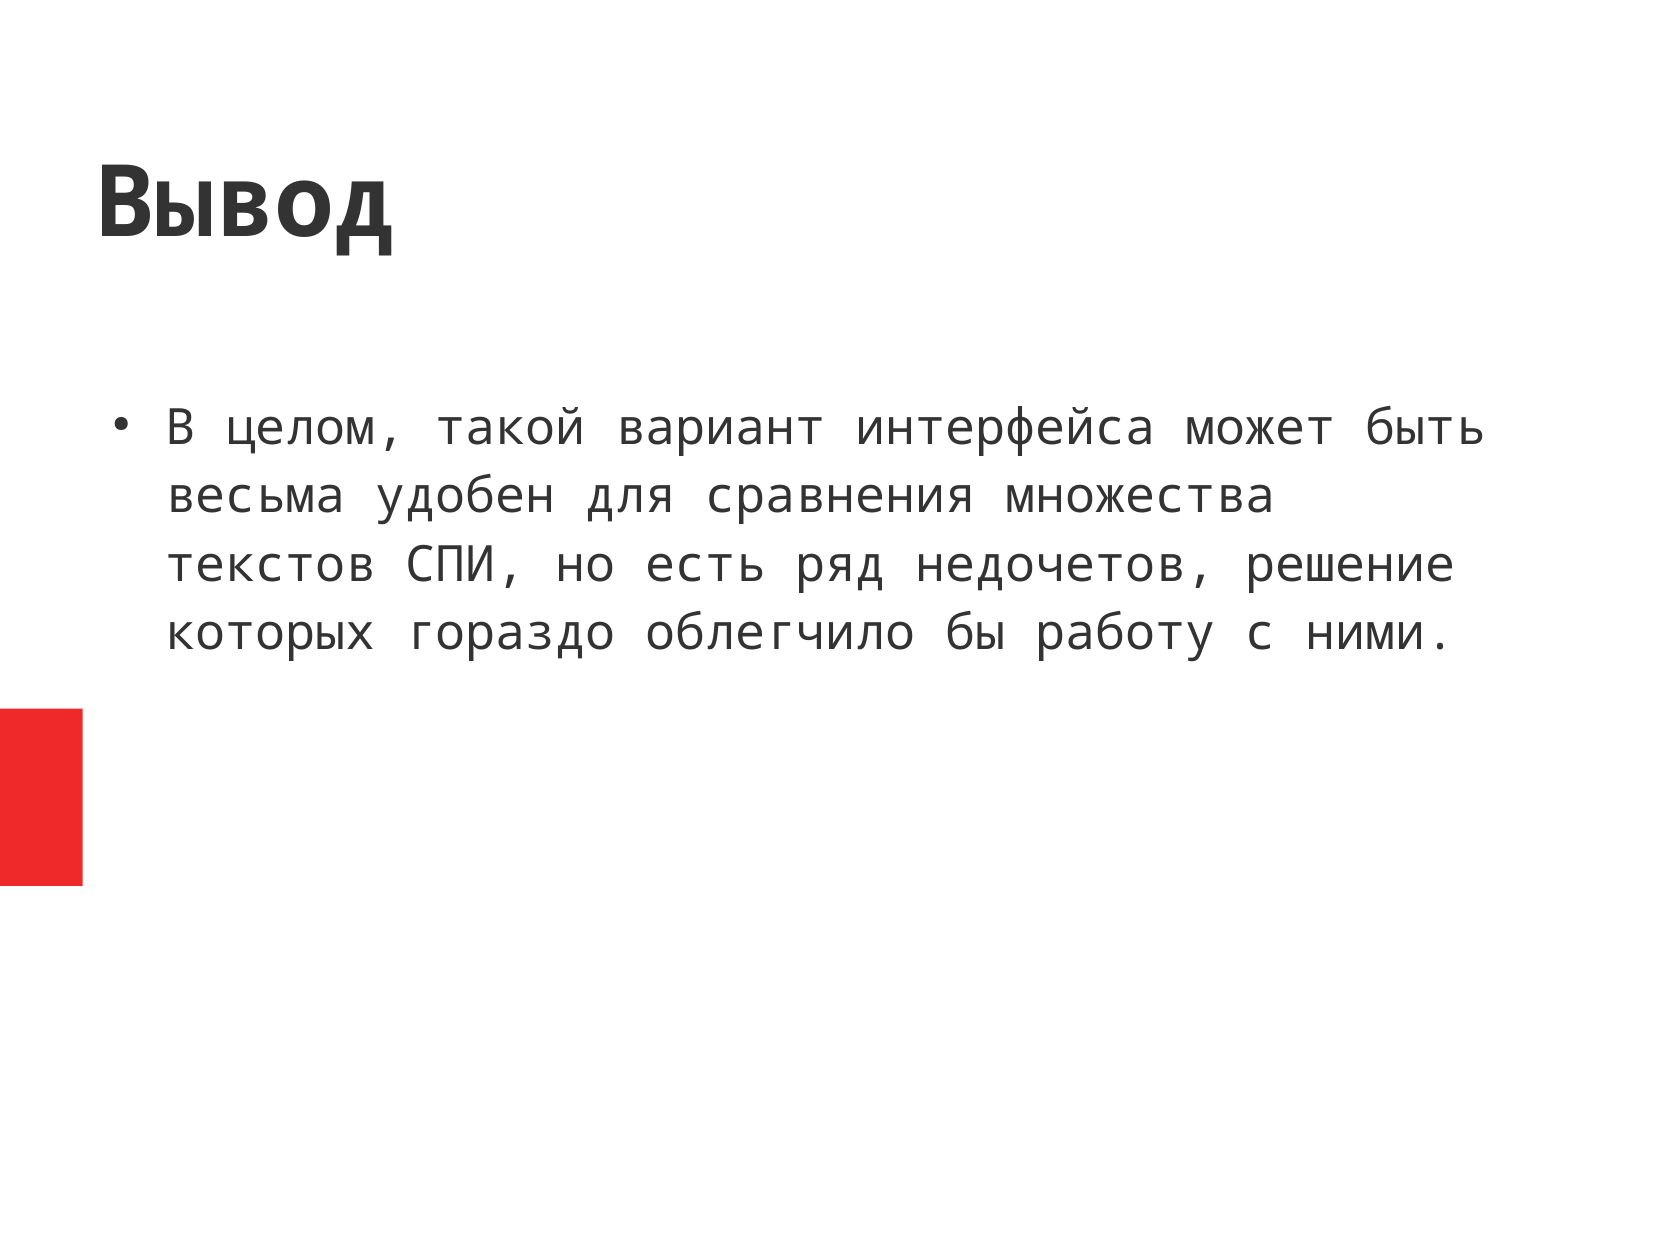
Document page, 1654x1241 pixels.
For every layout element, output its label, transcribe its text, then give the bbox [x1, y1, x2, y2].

list В целом, такой вариант интерфейса может быть весьма удобен для сравнения множества текстов СПИ, но есть ряд недочетов, решение которых гораздо облегчило бы работу с ними. [94, 390, 1501, 1111]
title Вывод [94, 79, 1501, 317]
